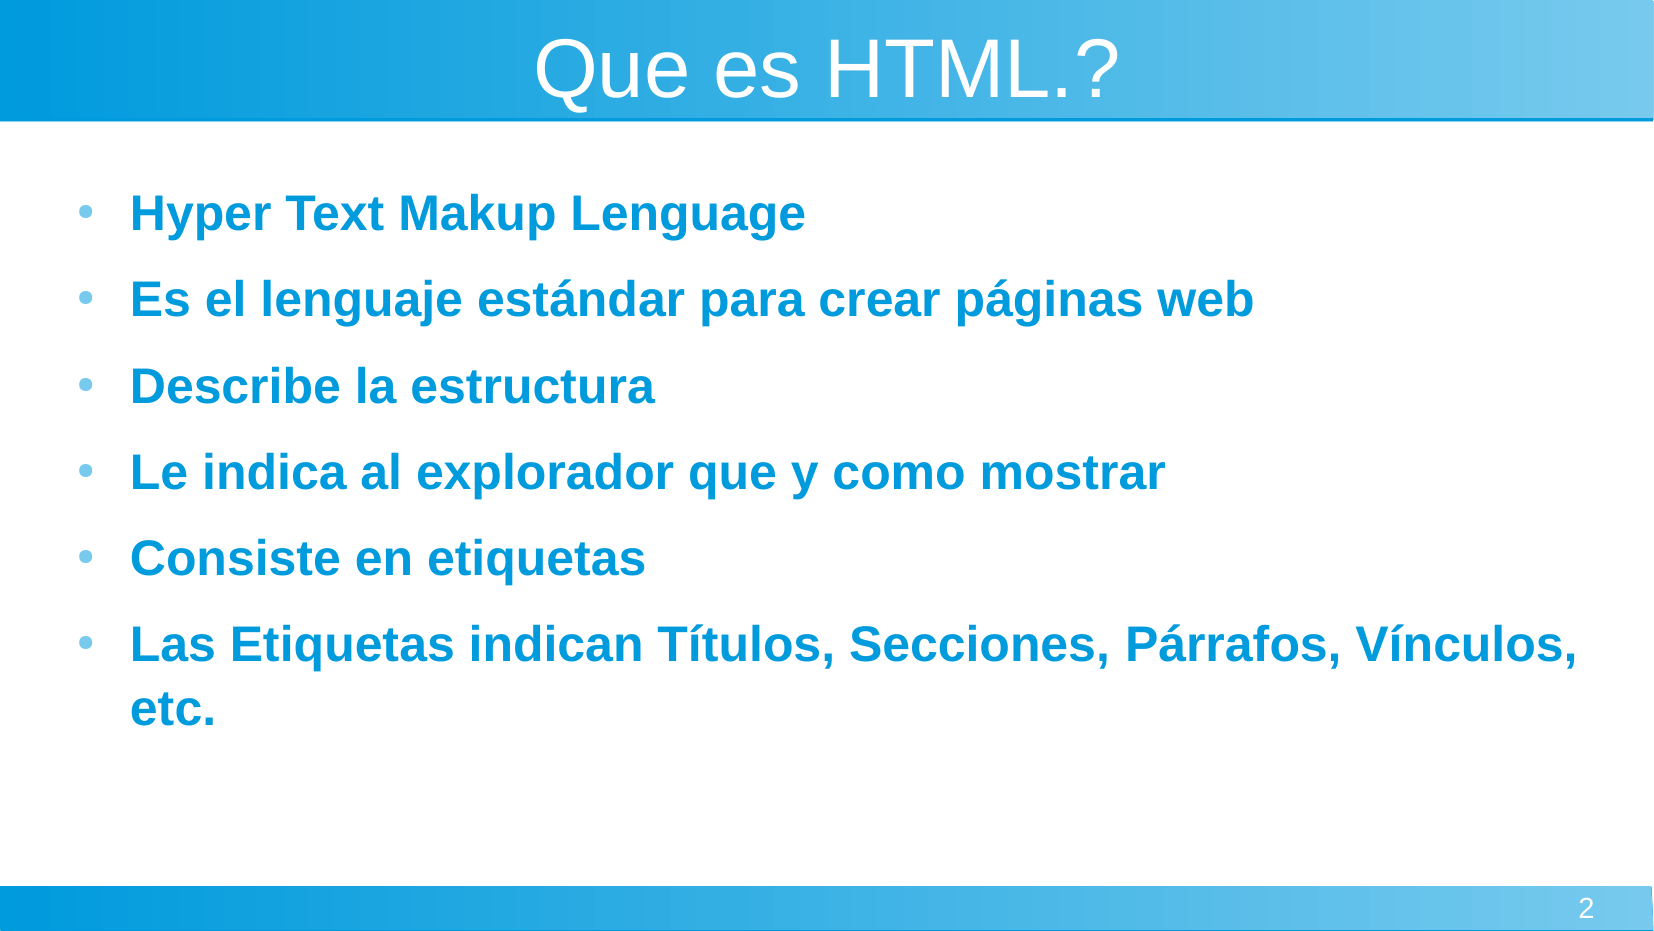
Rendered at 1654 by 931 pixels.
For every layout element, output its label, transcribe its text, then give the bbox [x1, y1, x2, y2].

list Hyper Text Makup Lenguage Es el lenguaje estándar para crear páginas web Describe la estructura Le indica al explorador que y como mostrar Consiste en etiquetas Las Etiquetas indican Títulos, Secciones, Párrafos, Vínculos, etc. [59, 177, 1595, 768]
title Que es HTML.? [59, 22, 1595, 116]
